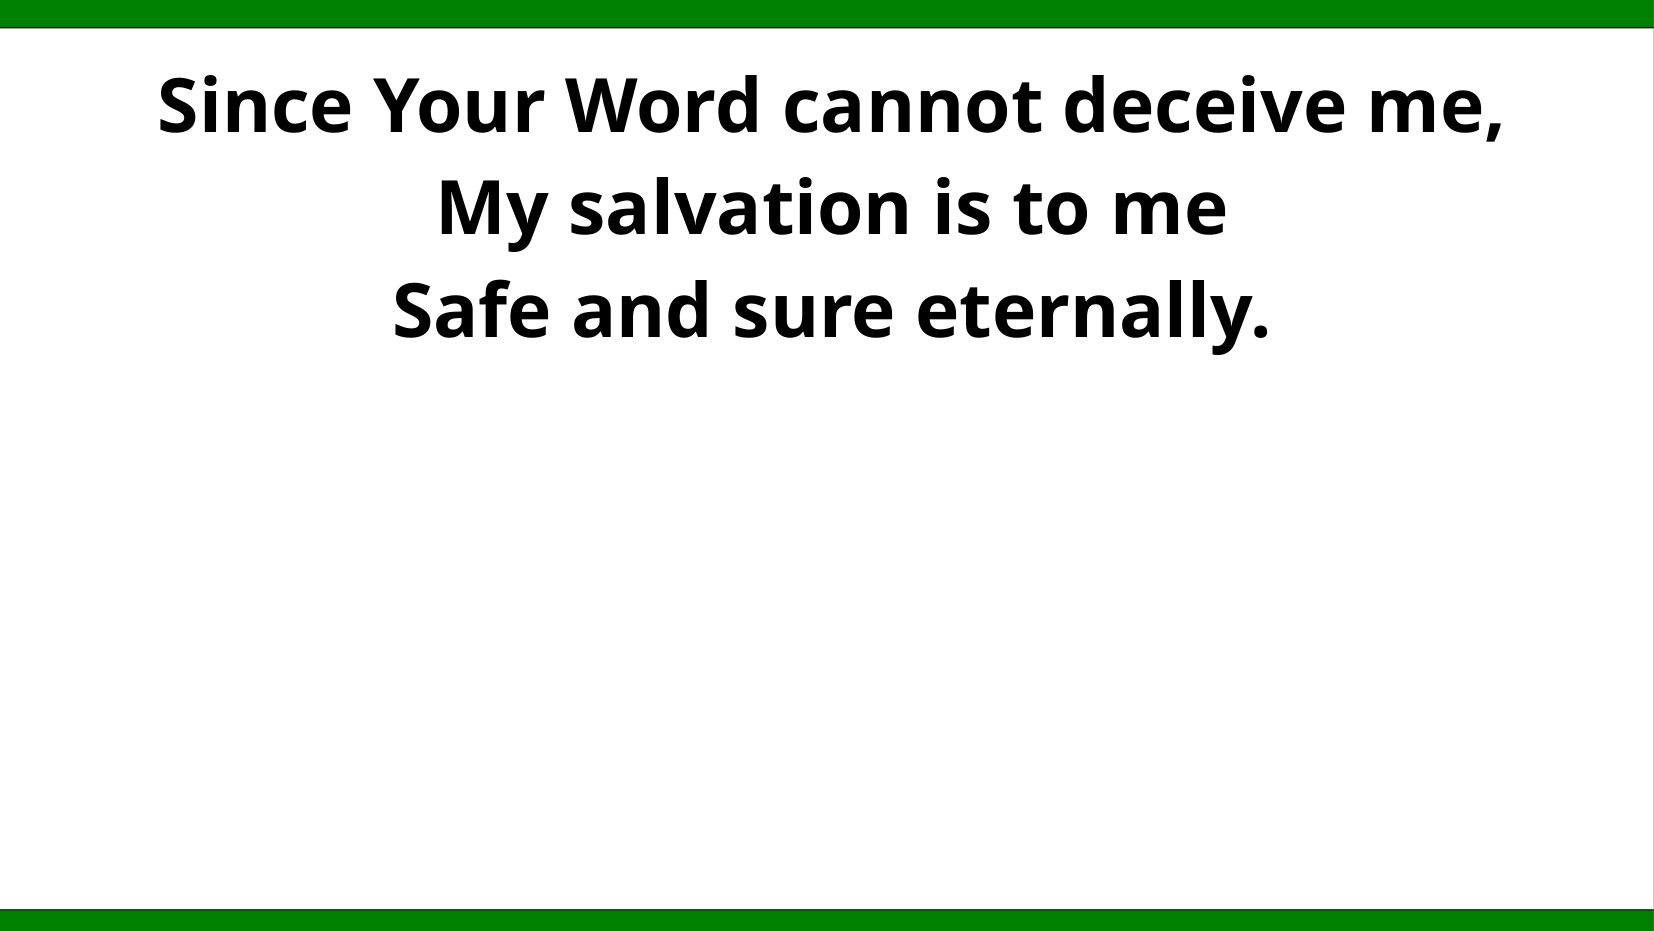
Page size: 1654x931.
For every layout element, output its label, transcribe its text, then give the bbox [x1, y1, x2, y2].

picture [0, 0, 1654, 931]
text_box Since Your Word cannot deceive me, My salvation is to me Safe and sure eternally. [105, 45, 1561, 376]
